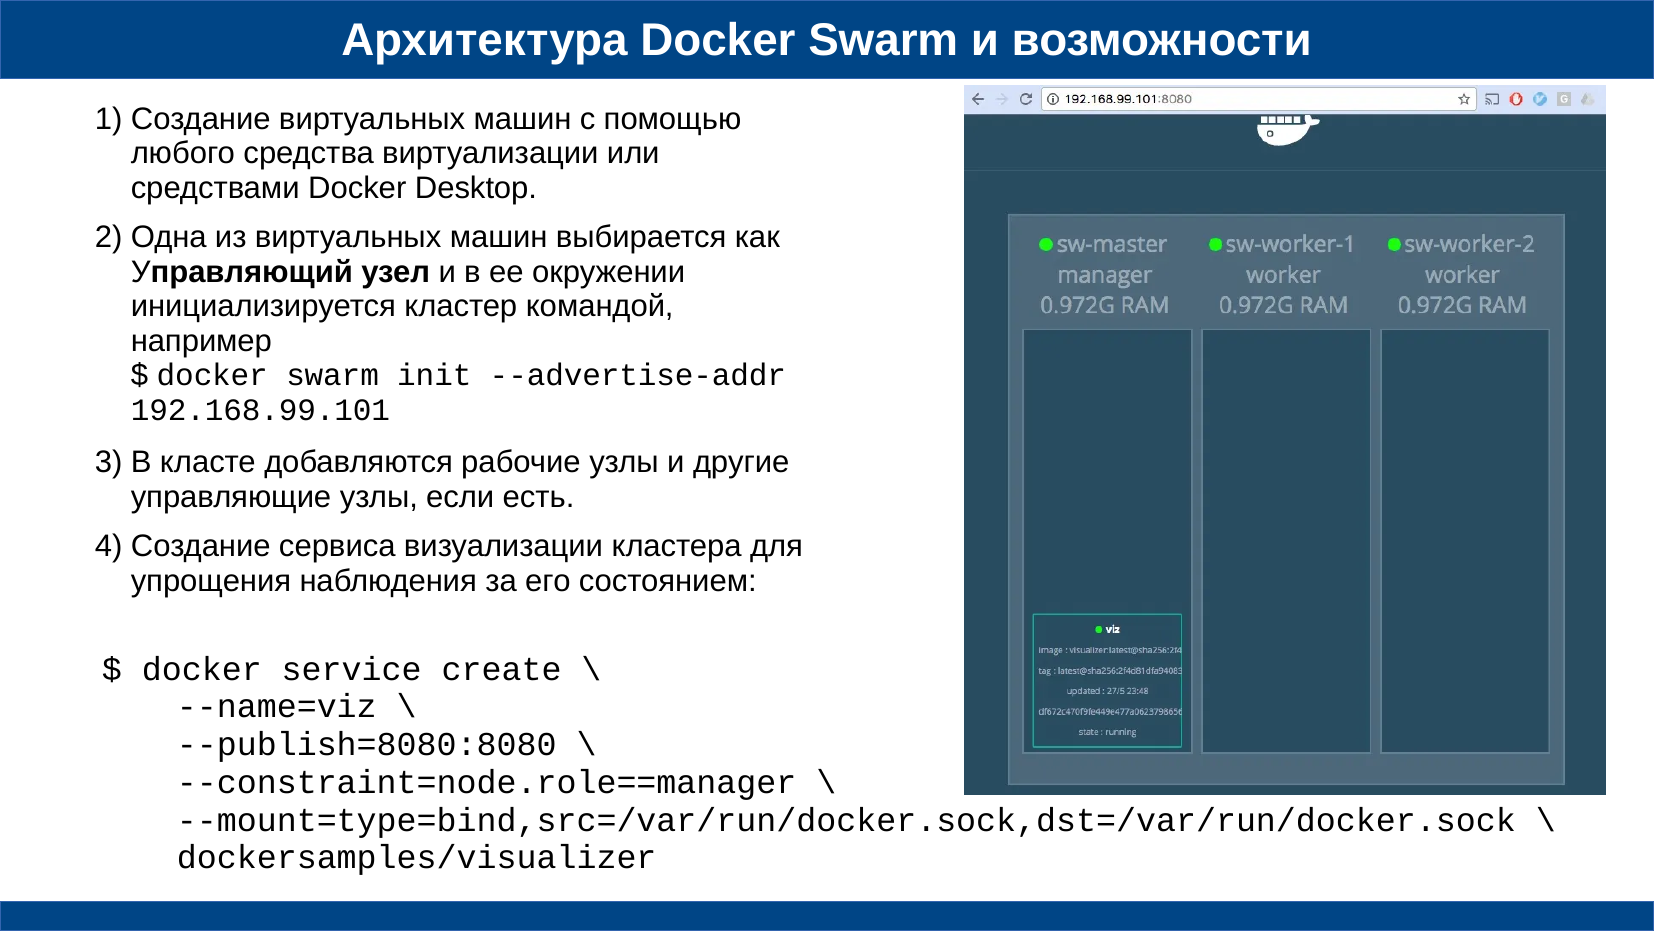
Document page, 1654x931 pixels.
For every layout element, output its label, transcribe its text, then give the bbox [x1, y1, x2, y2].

list Cоздание виртуальных машин с помощью любого средства виртуализации или средствами Docker Desktop. Одна из виртуальных машин выбирается как Управляющий узел и в ее окружении инициализируется кластер командой, например $ docker swarm init --advertise-addr 192.168.99.101 В класте добавляются рабочие узлы и другие управляющие узлы, если есть. Создание сервиса визуализации кластера для упрощения наблюдения за его состоянием: [82, 101, 809, 641]
text_box $ docker service create \ --name=viz \ --publish=8080:8080 \ --constraint=node.role==manager \ --mount=type=bind,src=/var/run/docker.sock,dst=/var/run/docker.sock \ dockersamples/visualizer [87, 645, 1591, 913]
picture [964, 85, 1606, 796]
title Архитектура Docker Swarm и возможности [0, 0, 1654, 79]
